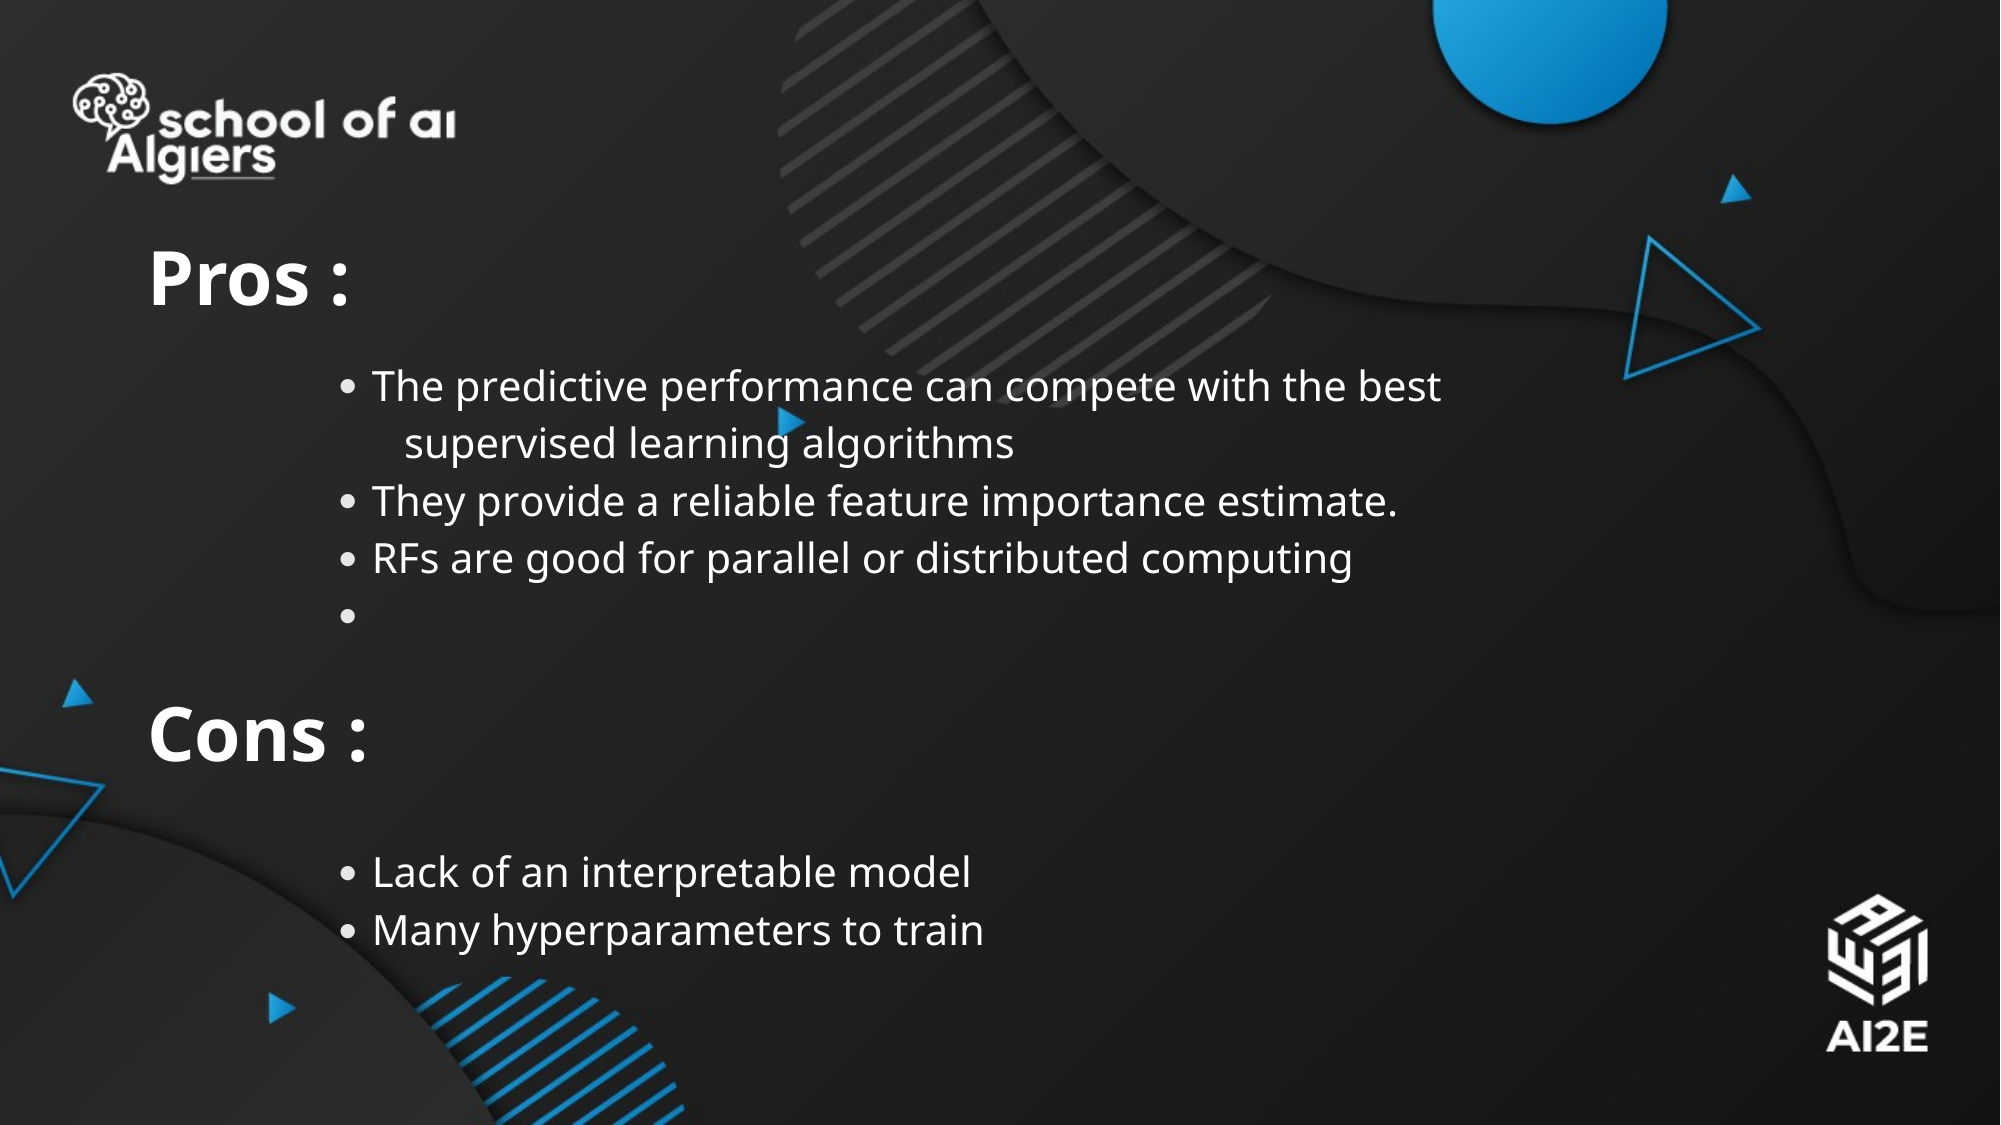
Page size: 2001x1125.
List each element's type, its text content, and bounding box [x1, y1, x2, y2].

picture [1496, 106, 1503, 112]
subtitle Lack of an interpretable model Many hyperparameters to train [325, 838, 1560, 1125]
subtitle The predictive performance can compete with the best supervised learning algorithms They provide a reliable feature importance estimate. RFs are good for parallel or distributed computing [325, 351, 1560, 670]
text_box Cons : [147, 550, 845, 777]
picture [0, 0, 2000, 1125]
title Pros : [147, 94, 845, 321]
picture [1510, 106, 1523, 110]
